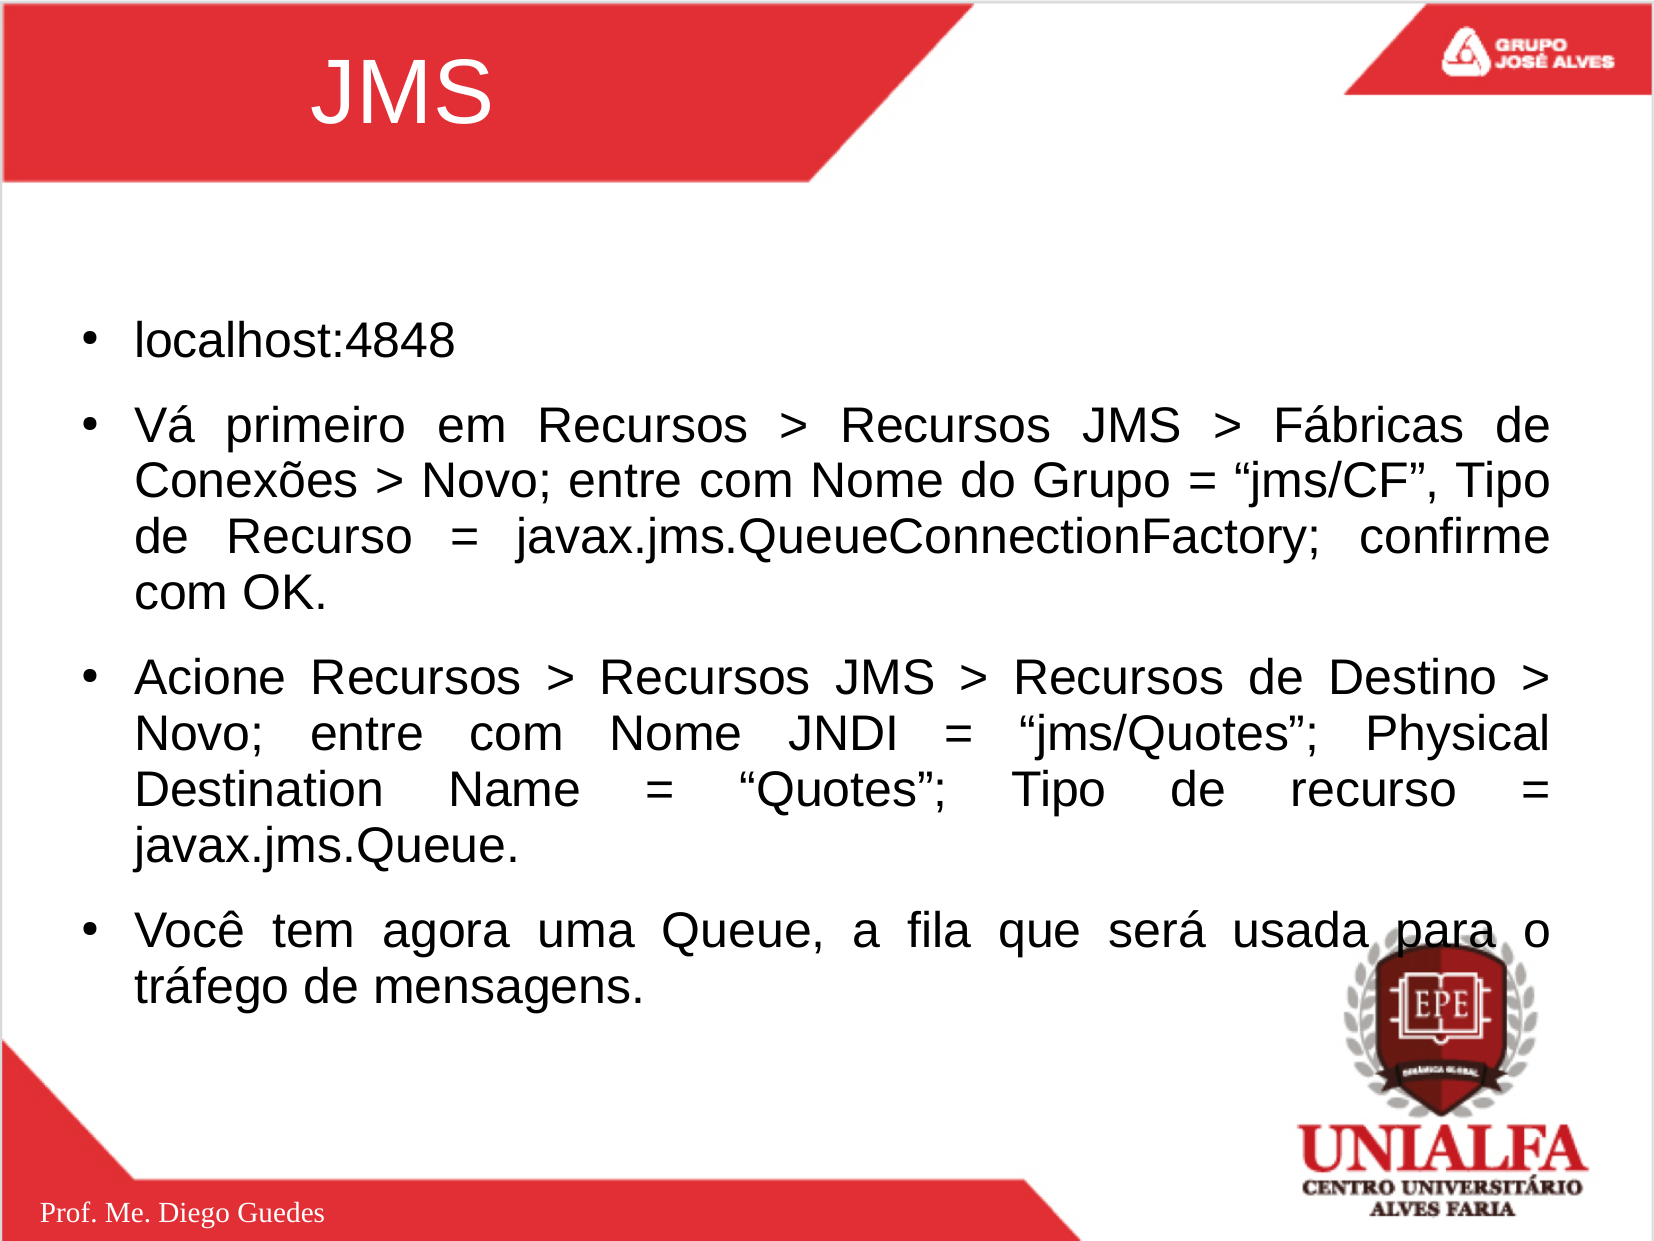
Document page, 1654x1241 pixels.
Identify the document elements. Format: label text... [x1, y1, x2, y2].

list localhost:4848 Vá primeiro em Recursos > Recursos JMS > Fábricas de Conexões > Novo; entre com Nome do Grupo = “jms/CF”, Tipo de Recurso = javax.jms.QueueConnectionFactory; confirme com OK. Acione Recursos > Recursos JMS > Recursos de Destino > Novo; entre com Nome JNDI = “jms/Quotes”; Physical Destination Name = “Quotes”; Tipo de recurso = javax.jms.Queue. Você tem agora uma Queue, a fila que será usada para o tráfego de mensagens. [63, 311, 1552, 1131]
picture [0, 0, 1654, 1241]
title JMS [6, 11, 799, 174]
